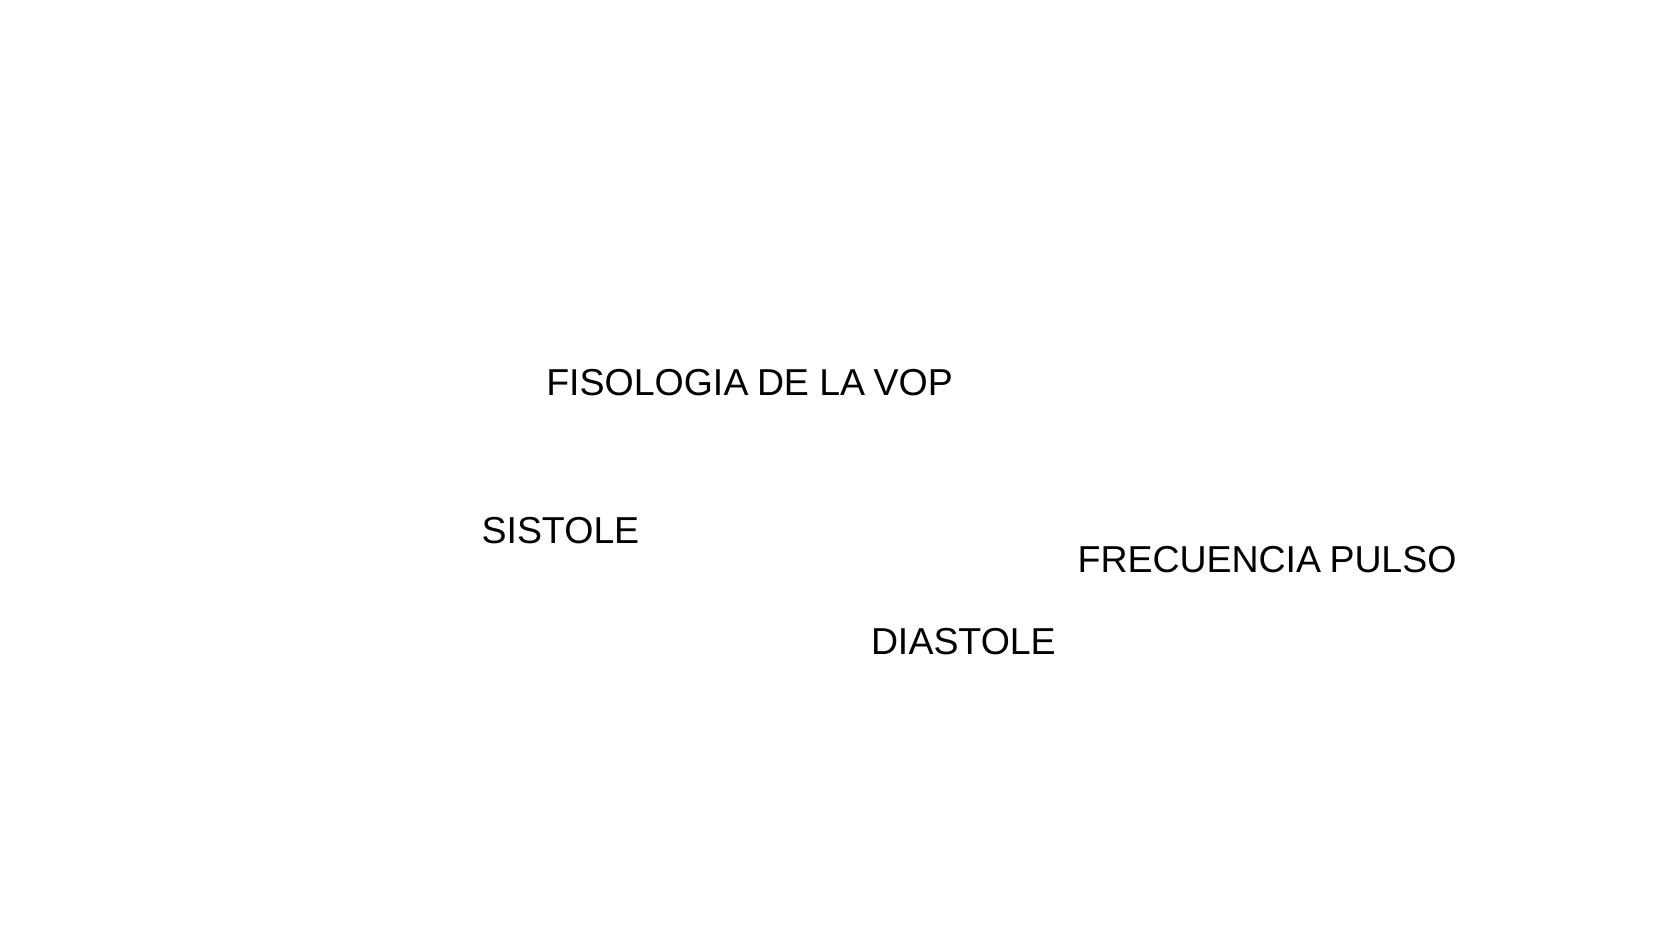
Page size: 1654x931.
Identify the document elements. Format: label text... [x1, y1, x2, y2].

text_box FRECUENCIA PULSO [1062, 531, 1472, 589]
text_box SISTOLE [466, 501, 655, 559]
text_box DIASTOLE [856, 613, 1071, 671]
text_box FISOLOGIA DE LA VOP [531, 354, 1182, 412]
